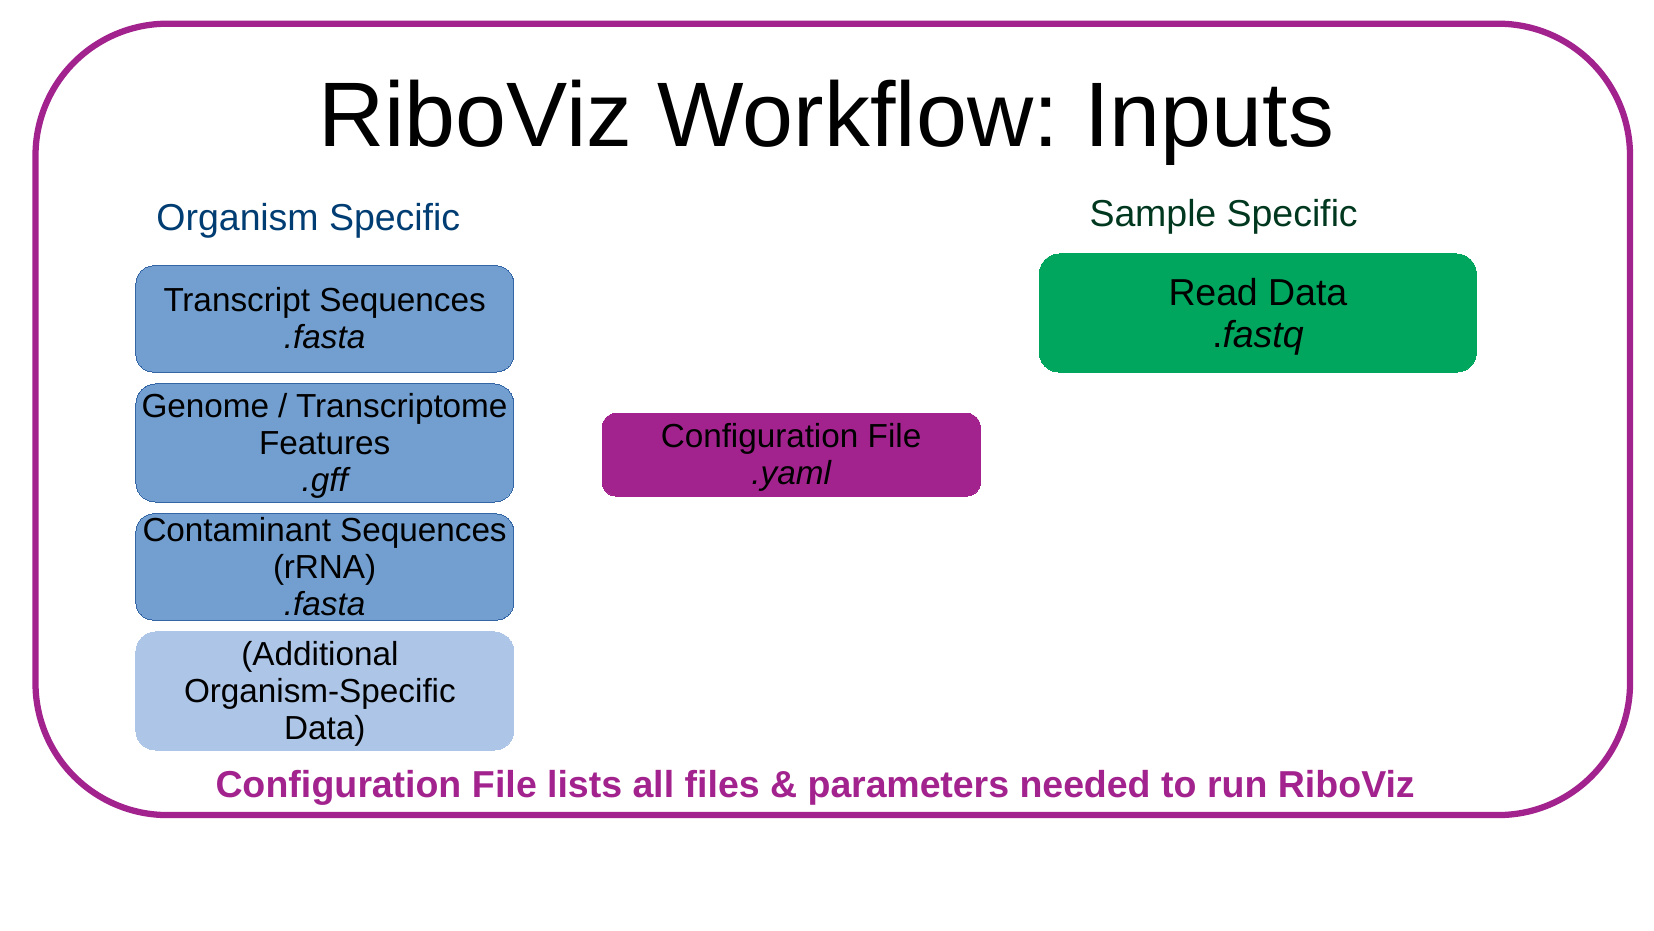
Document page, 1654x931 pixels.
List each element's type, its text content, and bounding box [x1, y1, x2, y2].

text_box Transcript Sequences .fasta [135, 265, 514, 373]
text_box Contaminant Sequences (rRNA) .fasta [135, 513, 514, 621]
text_box Read Data .fastq [1039, 253, 1477, 373]
text_box (Additional Organism-Specific Data) [135, 631, 514, 751]
text_box Configuration File lists all files & parameters needed to run RiboViz [200, 755, 1465, 816]
text_box Configuration File .yaml [602, 413, 981, 497]
text_box Organism Specific [141, 188, 497, 249]
title RiboViz Workflow: Inputs [82, 37, 1571, 193]
text_box Genome / Transcriptome Features .gff [135, 383, 514, 503]
text_box Sample Specific [1074, 185, 1441, 243]
